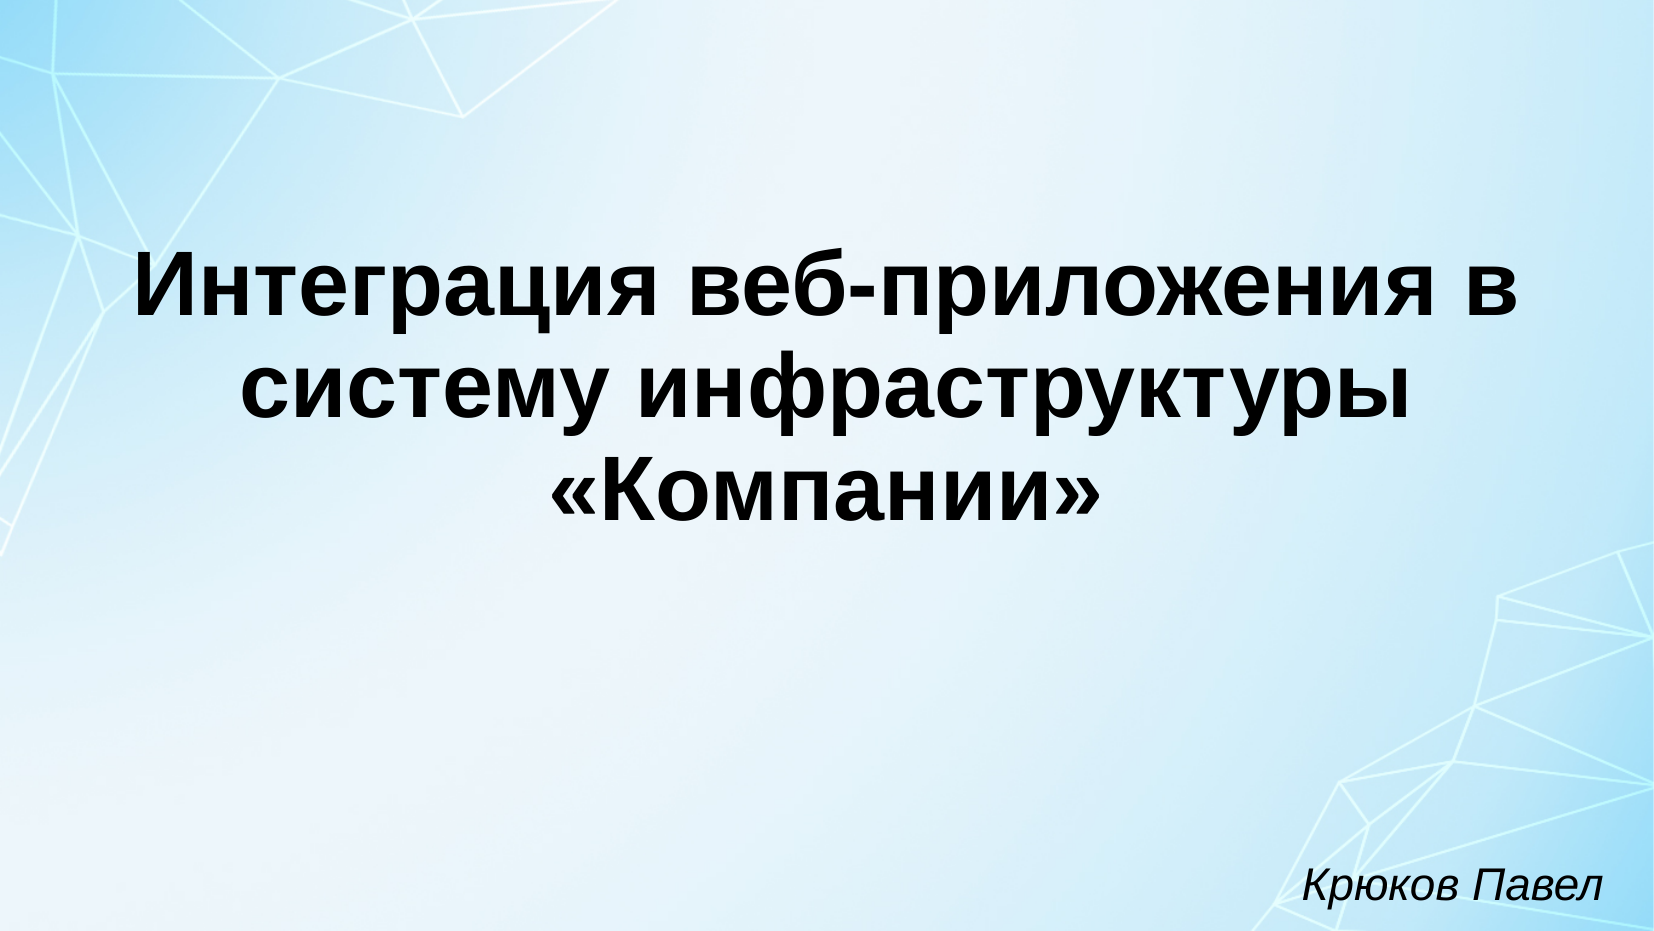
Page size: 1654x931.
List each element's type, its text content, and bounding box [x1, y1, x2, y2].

subtitle Крюков Павел [1251, 838, 1654, 931]
picture [0, 0, 1654, 931]
title Интеграция веб-приложения в систему инфраструктуры «Компании» [82, 232, 1571, 540]
